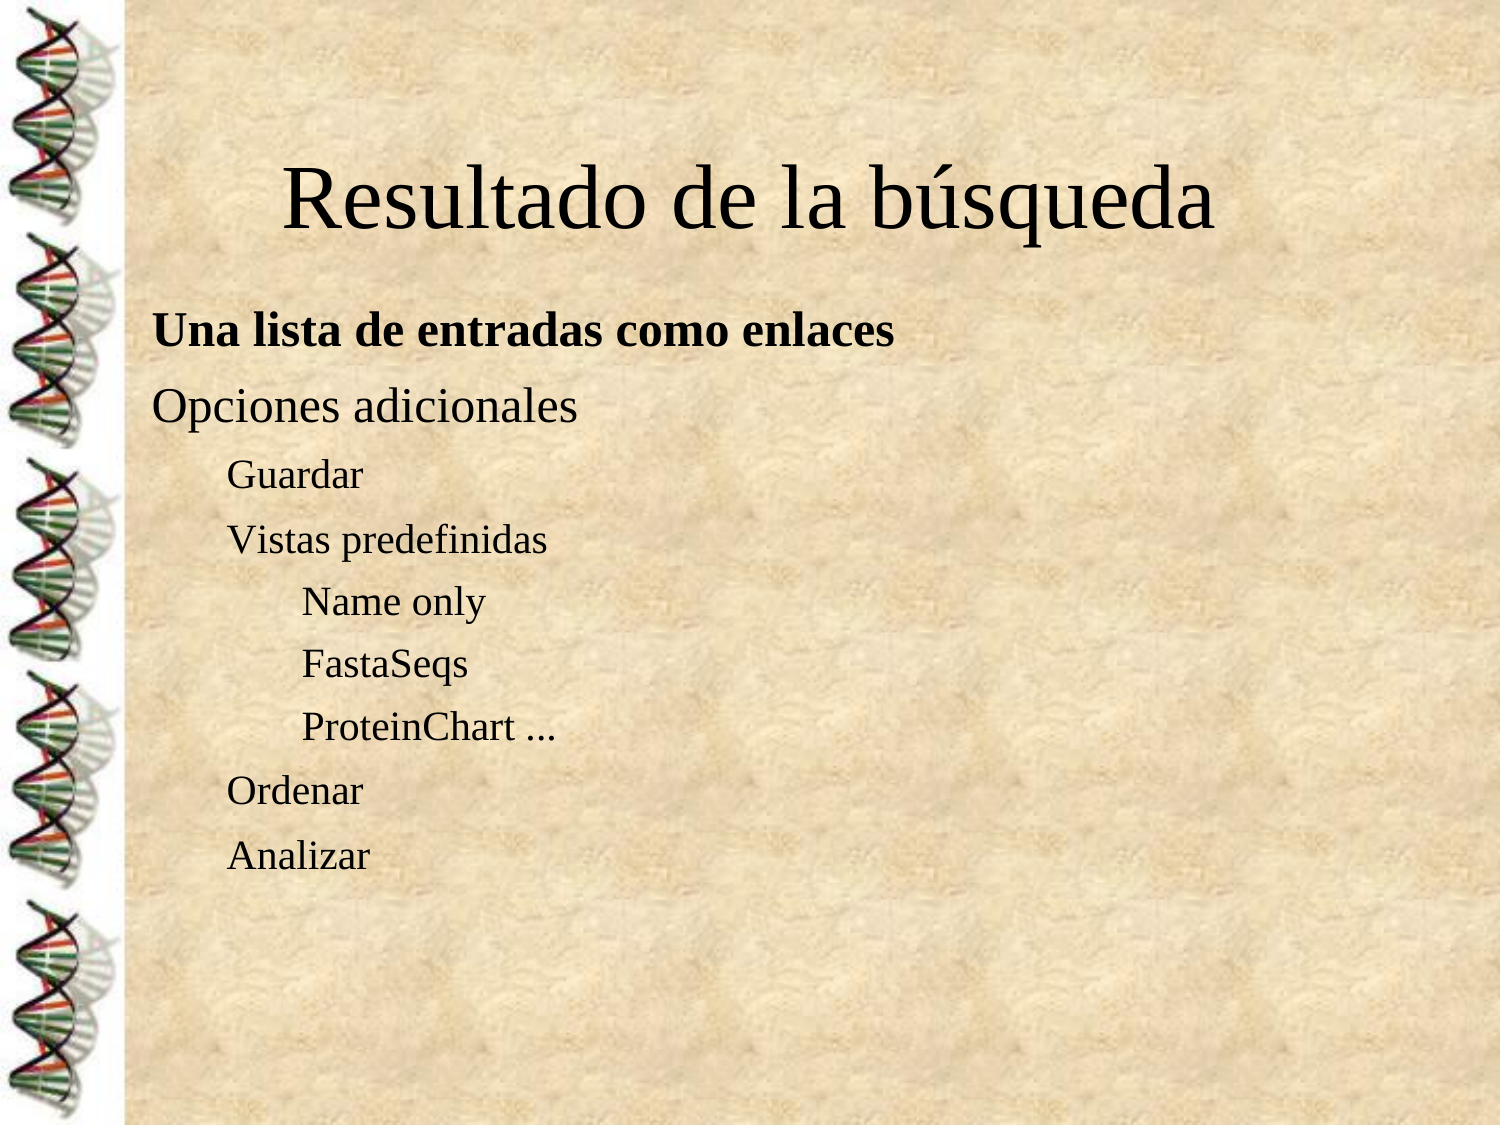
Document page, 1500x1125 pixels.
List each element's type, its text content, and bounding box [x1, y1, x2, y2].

picture [0, 0, 1500, 1125]
title Resultado de la búsqueda [112, 80, 1388, 308]
list Una lista de entradas como enlaces Opciones adicionales Guardar Vistas predefinidas Name only FastaSeqs ProteinChart ... Ordenar Analizar [151, 297, 1427, 997]
